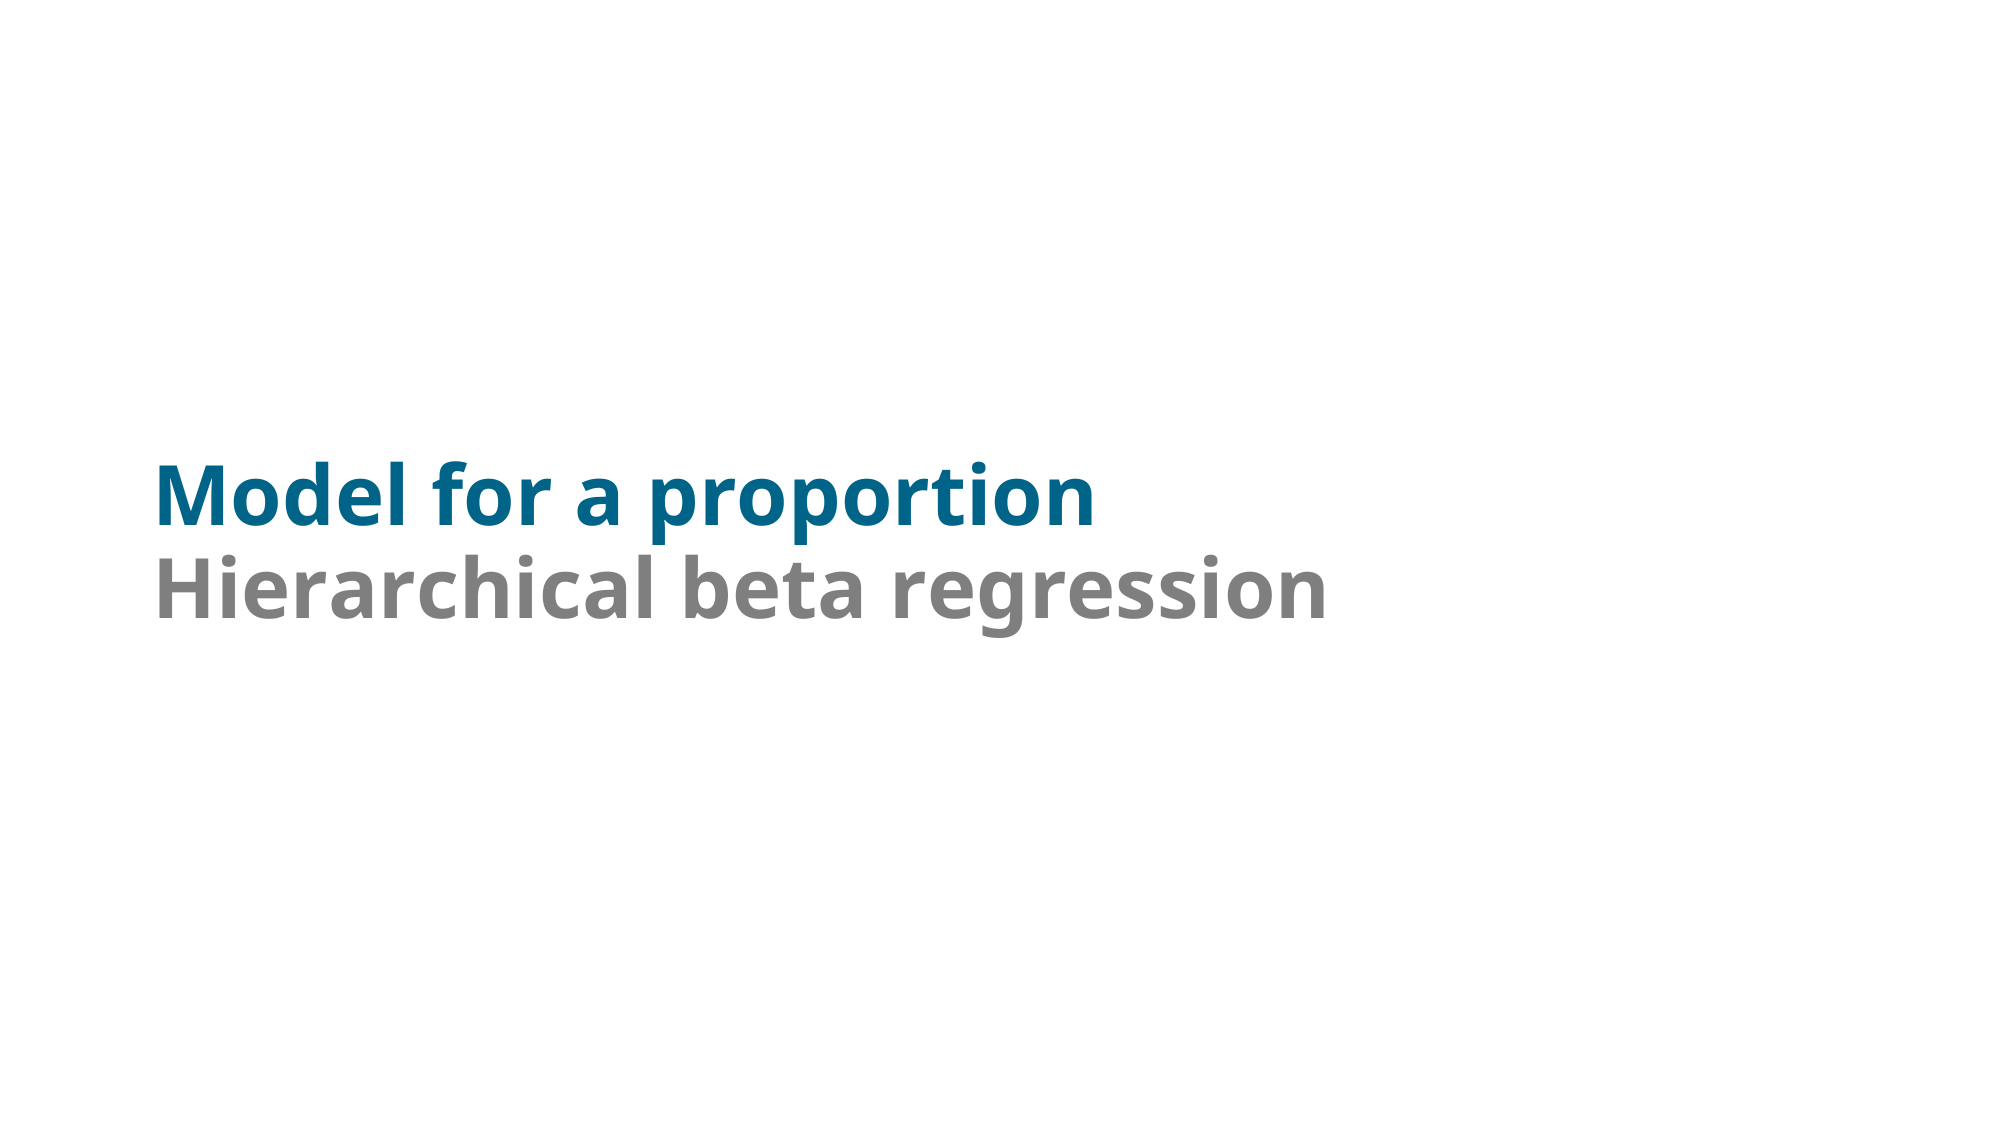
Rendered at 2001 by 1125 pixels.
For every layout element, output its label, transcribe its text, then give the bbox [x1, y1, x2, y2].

text_box Hierarchical beta regression [137, 483, 1863, 701]
title Model for a proportion [137, 383, 1863, 483]
